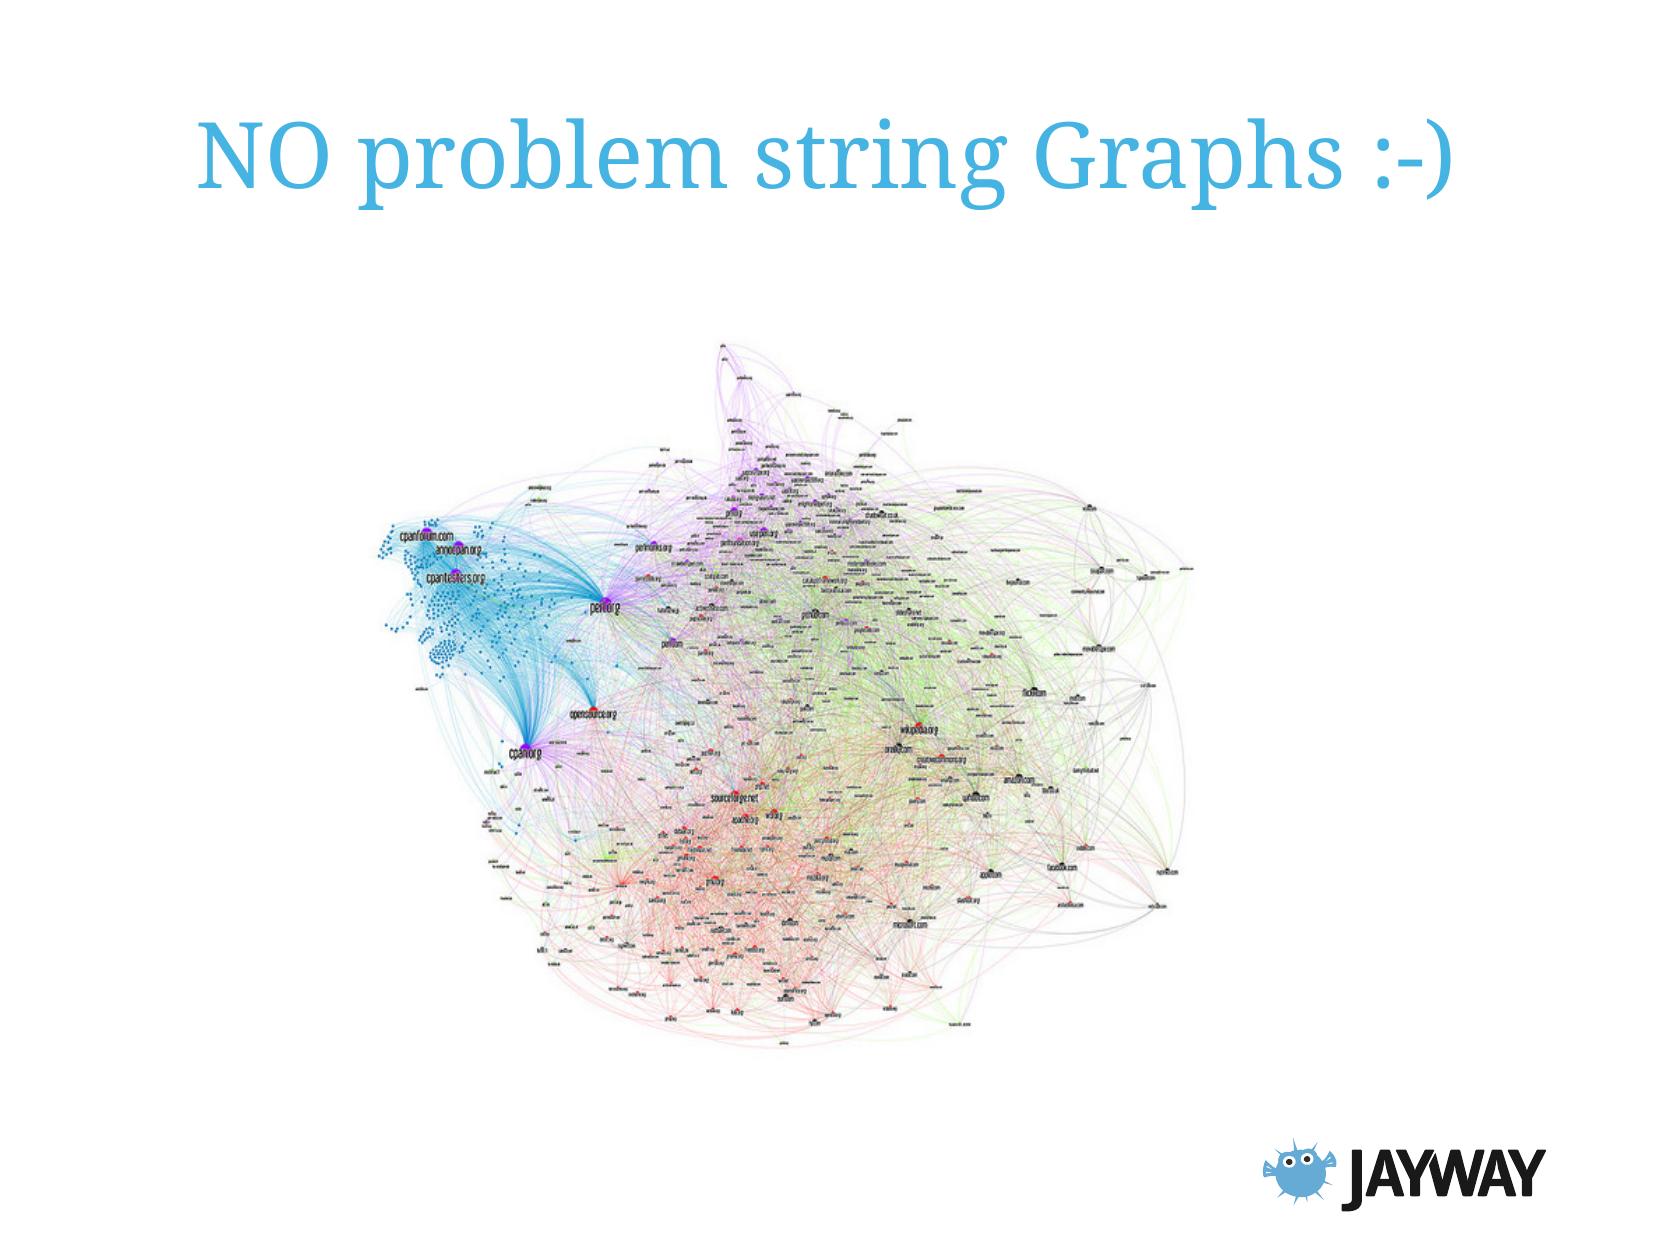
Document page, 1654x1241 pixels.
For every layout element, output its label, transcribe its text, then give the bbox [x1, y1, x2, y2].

picture [346, 303, 1240, 1066]
title NO problem string Graphs :-) [82, 49, 1571, 257]
